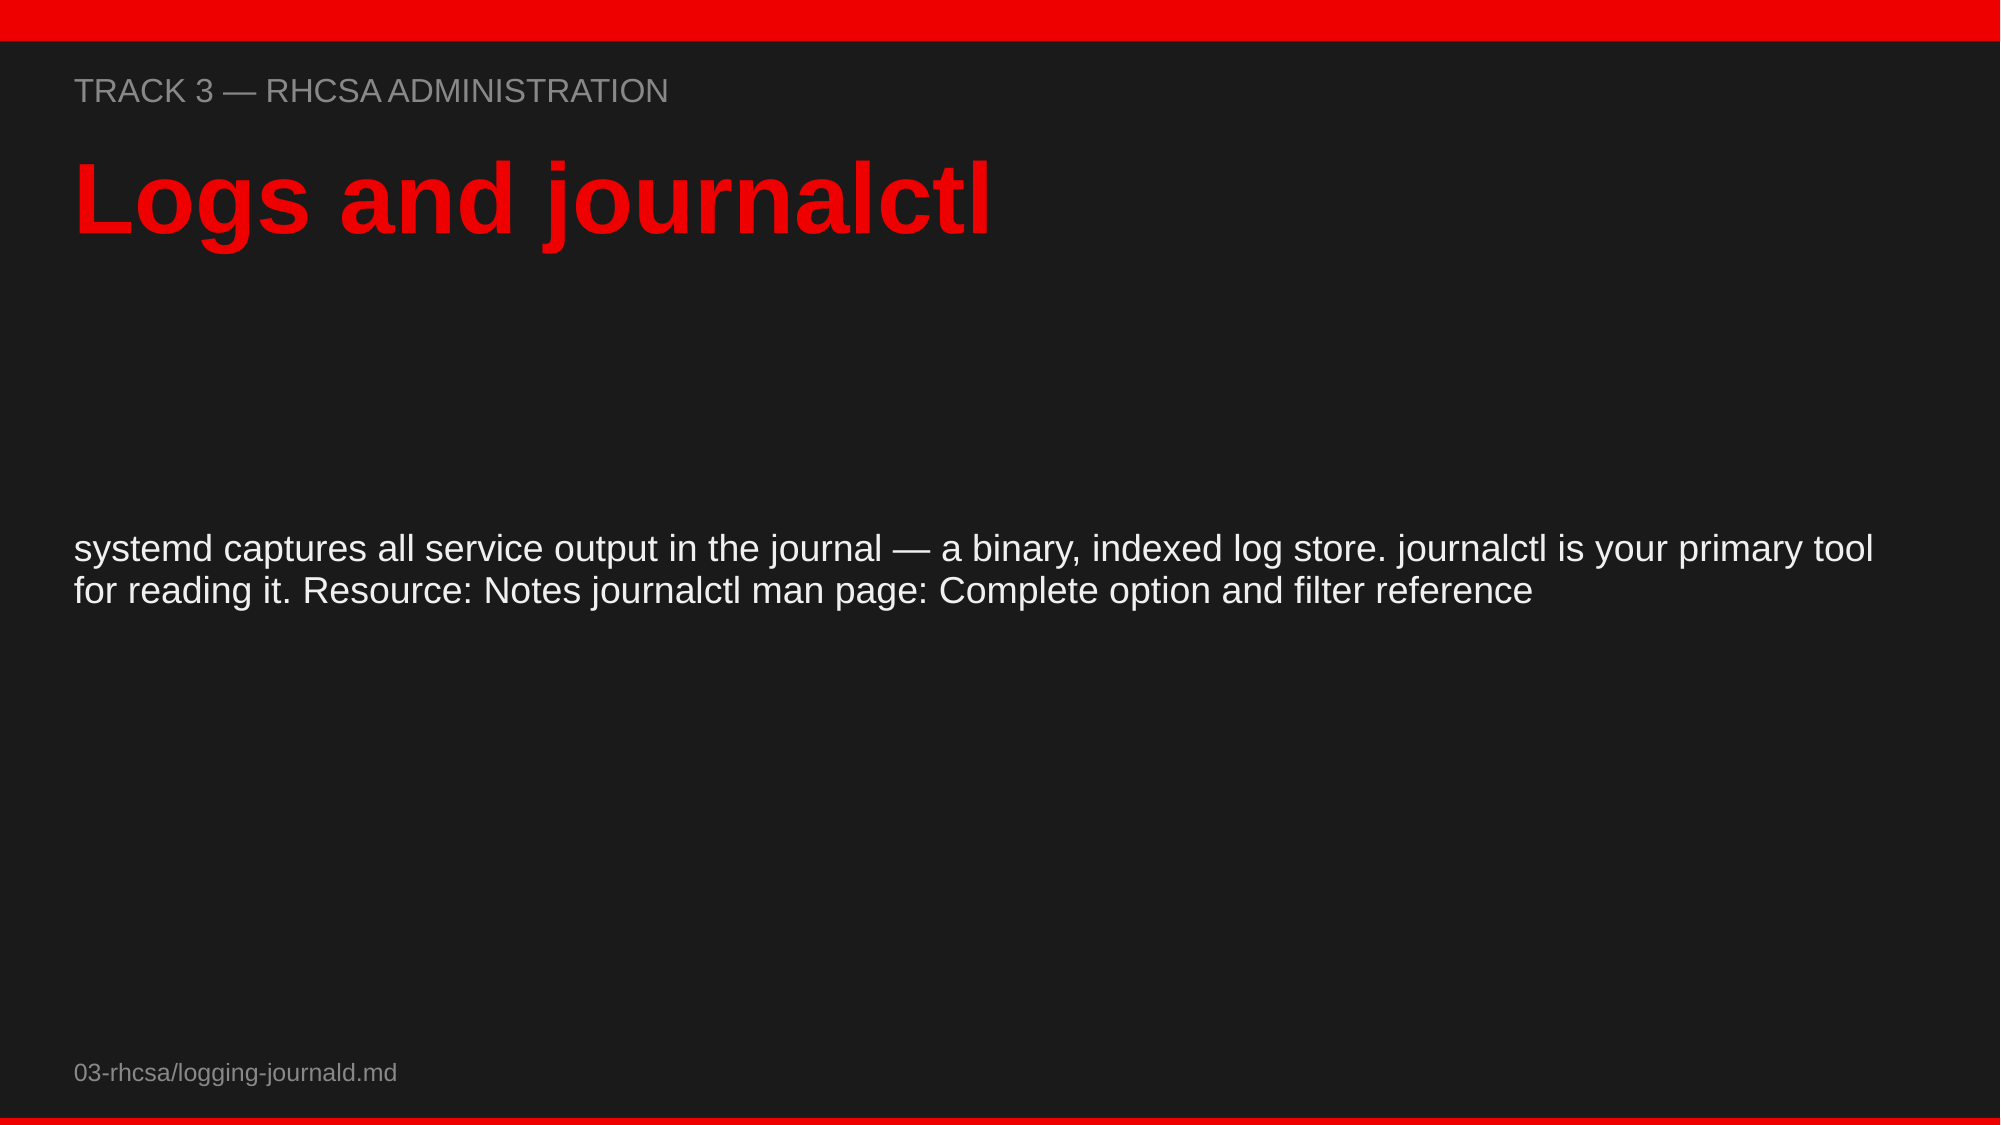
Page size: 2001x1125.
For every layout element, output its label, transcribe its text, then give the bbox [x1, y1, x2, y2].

text_box Logs and journalctl [59, 135, 1942, 461]
text_box 03-rhcsa/logging-journald.md [59, 1051, 1942, 1093]
text_box systemd captures all service output in the journal — a binary, indexed log store. journalctl is your primary tool for reading it. Resource: Notes journalctl man page: Complete option and filter reference [59, 519, 1942, 727]
text_box [0, 0, 2001, 42]
text_box TRACK 3 — RHCSA ADMINISTRATION [59, 64, 1942, 119]
text_box [0, 1117, 2001, 1125]
